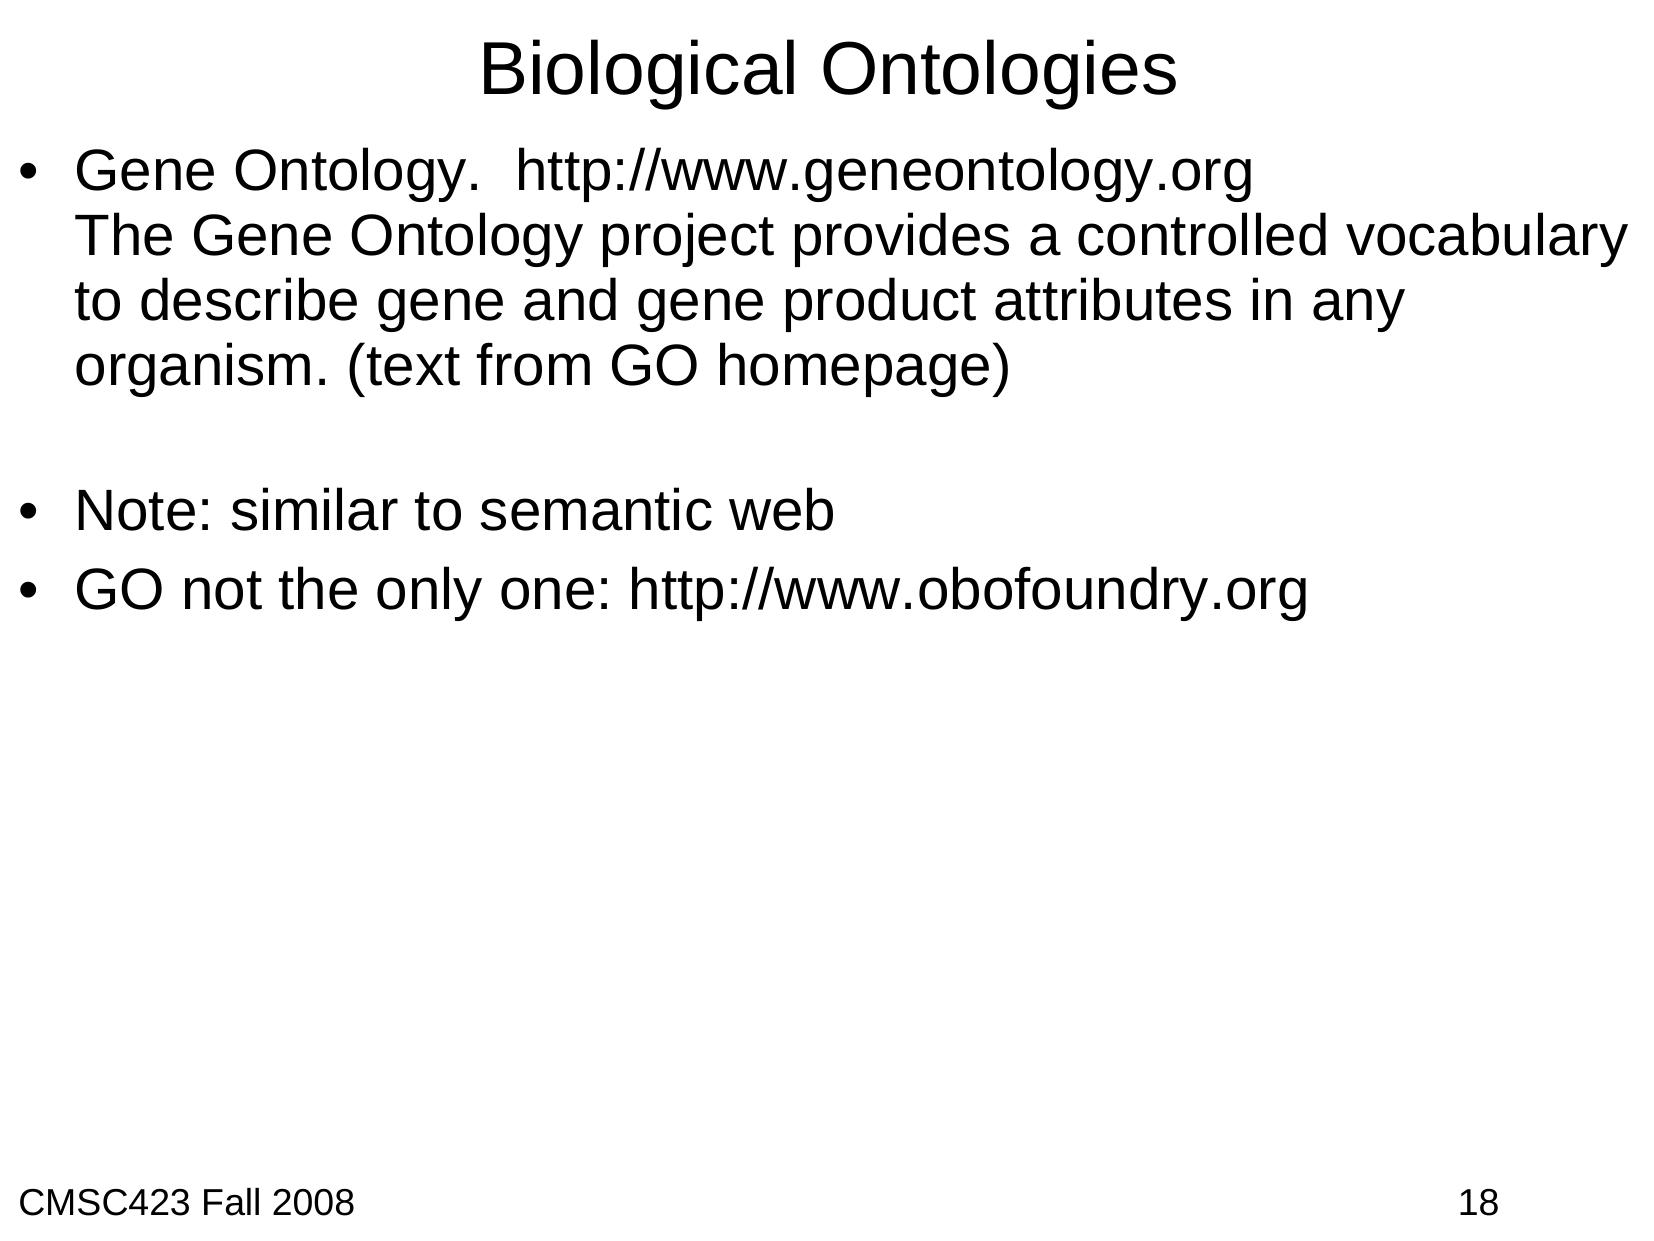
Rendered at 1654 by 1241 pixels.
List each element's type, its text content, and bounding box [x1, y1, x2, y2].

title Biological Ontologies [21, 10, 1637, 128]
list Gene Ontology. http://www.geneontology.org The Gene Ontology project provides a controlled vocabulary to describe gene and gene product attributes in any organism. (text from GO homepage) Note: similar to semantic web GO not the only one: http://www.obofoundry.org [18, 137, 1637, 1182]
